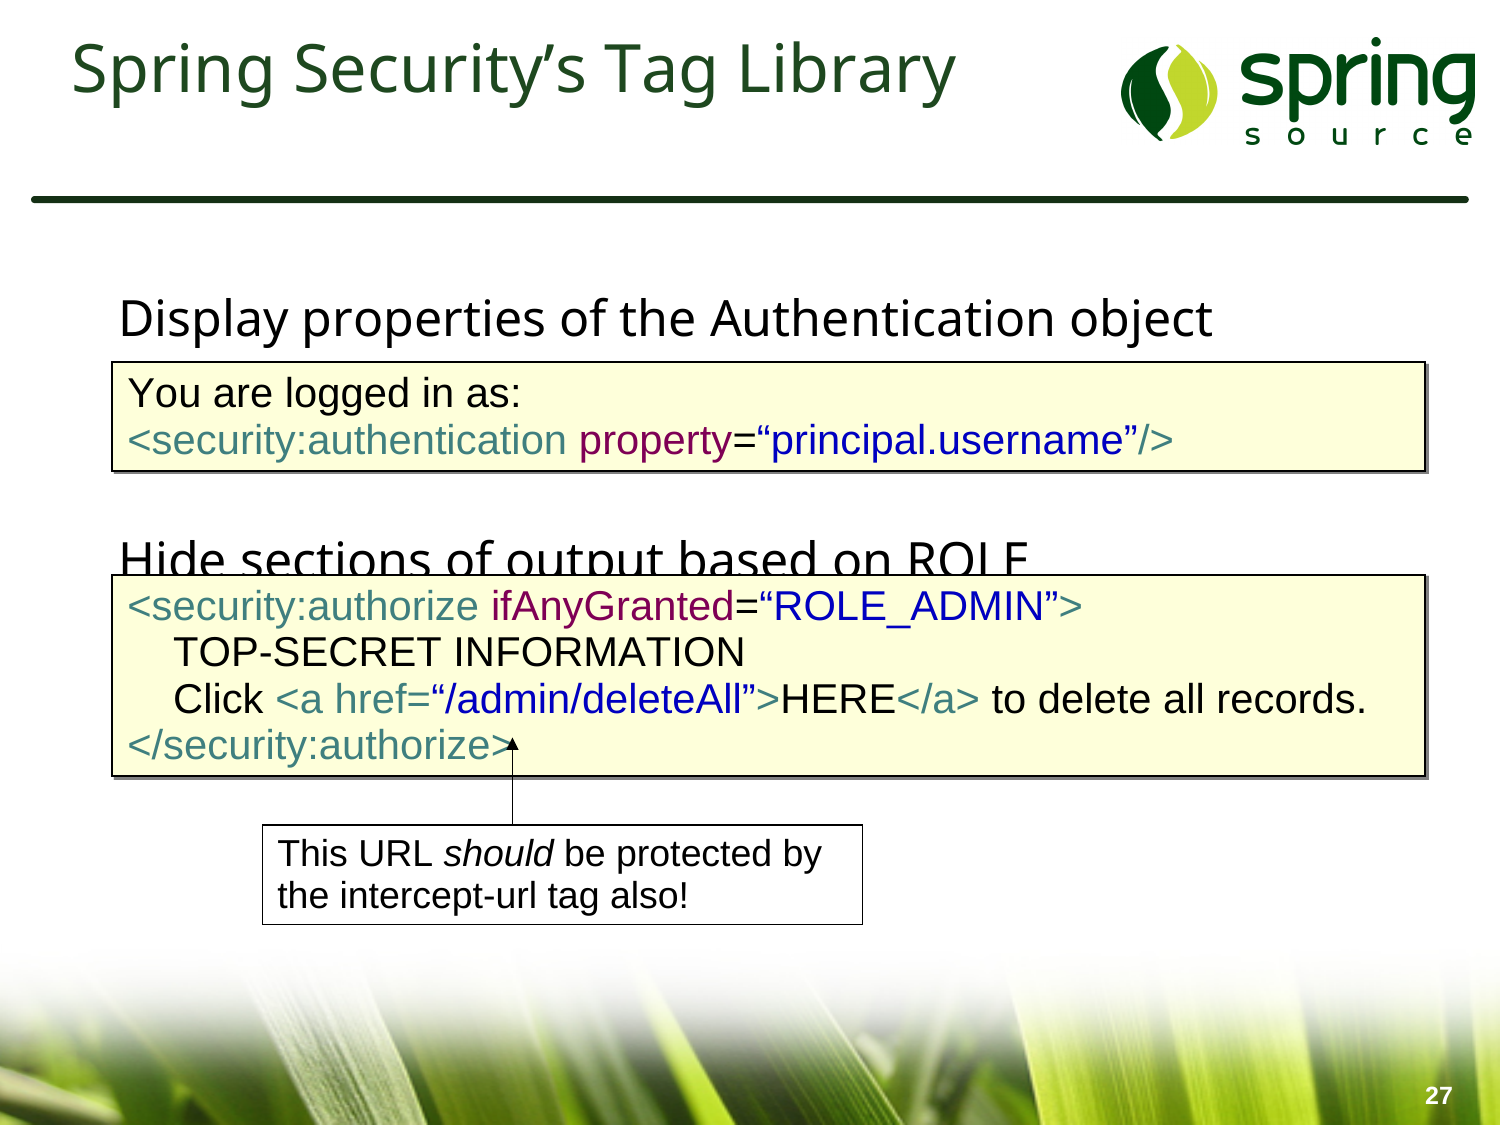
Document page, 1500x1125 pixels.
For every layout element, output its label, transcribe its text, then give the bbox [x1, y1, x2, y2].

list Display properties of the Authentication object Hide sections of output based on ROLE [103, 275, 1394, 938]
picture [0, 944, 1500, 1125]
picture [1121, 37, 1475, 145]
text_box <security:authorize ifAnyGranted=“ROLE_ADMIN”> TOP-SECRET INFORMATION Click <a href=“/admin/deleteAll”>HERE</a> to delete all records. </security:authorize> [112, 574, 1426, 777]
text_box This URL should be protected by the intercept-url tag also! [262, 824, 863, 925]
text_box You are logged in as: <security:authentication property=“principal.username”/> [112, 362, 1426, 471]
title Spring Security’s Tag Library [56, 13, 1089, 176]
